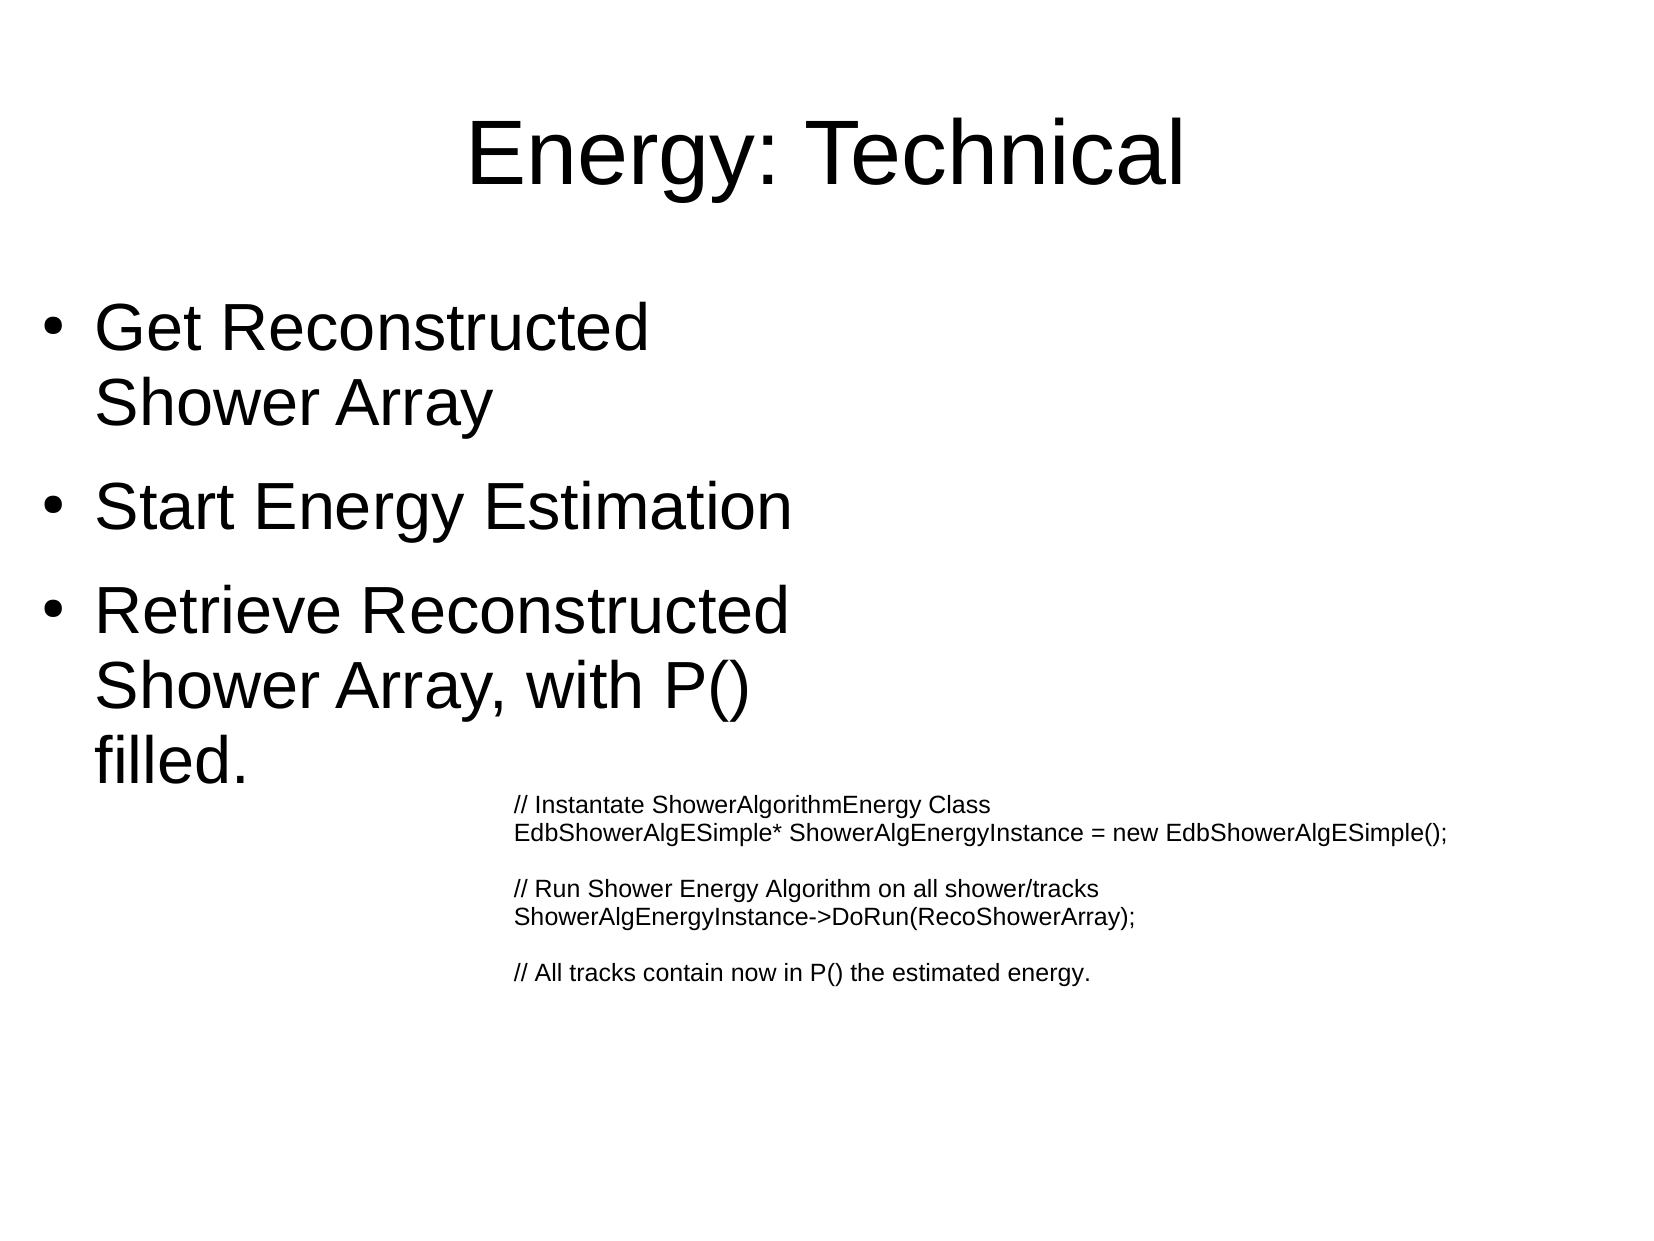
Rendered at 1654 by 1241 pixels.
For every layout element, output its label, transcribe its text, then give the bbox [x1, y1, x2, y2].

title Energy: Technical [82, 49, 1571, 257]
text_box // Instantate ShowerAlgorithmEnergy Class EdbShowerAlgESimple* ShowerAlgEnergyInstance = new EdbShowerAlgESimple(); // Run Shower Energy Algorithm on all shower/tracks ShowerAlgEnergyInstance->DoRun(RecoShowerArray); // All tracks contain now in P() the estimated energy. [442, 783, 1510, 1093]
list Get Reconstructed Shower Array Start Energy Estimation Retrieve Reconstructed Shower Array, with P() filled. [23, 290, 827, 1109]
